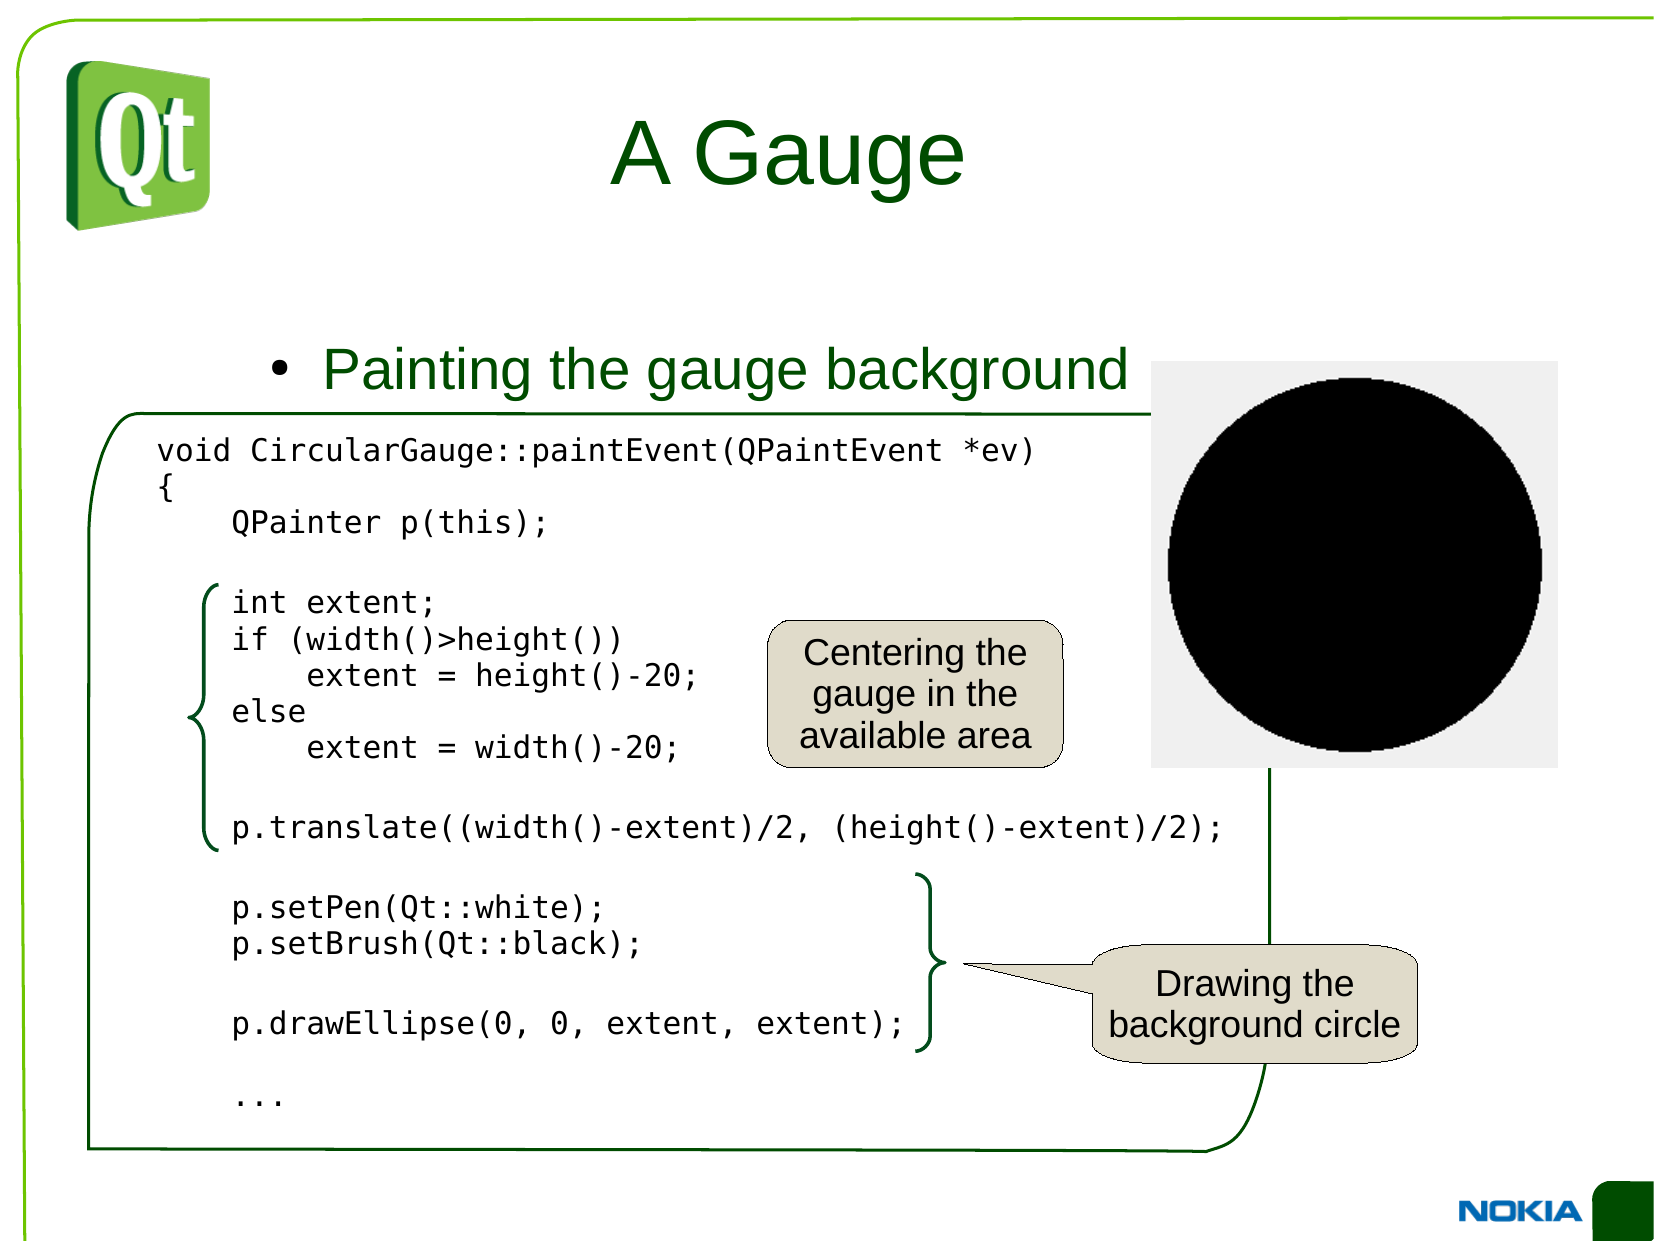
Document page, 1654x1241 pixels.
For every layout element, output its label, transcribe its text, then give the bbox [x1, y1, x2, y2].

picture [1459, 1200, 1583, 1222]
picture [1151, 361, 1558, 768]
picture [66, 61, 210, 231]
title A Gauge [251, 49, 1327, 257]
text_box Centering the gauge in the available area [767, 620, 1064, 768]
text_box Drawing the background circle [963, 944, 1418, 1064]
list Painting the gauge background [251, 336, 1571, 1100]
text_box void CircularGauge::paintEvent(QPaintEvent *ev) { QPainter p(this); int extent; if (width()>height()) extent = height()-20; else extent = width()-20; p.translate((width()-extent)/2, (height()-extent)/2); p.setPen(Qt::white); p.setBrush(Qt::black); p.drawEllipse(0, 0, extent, extent); ... [141, 424, 1241, 1122]
